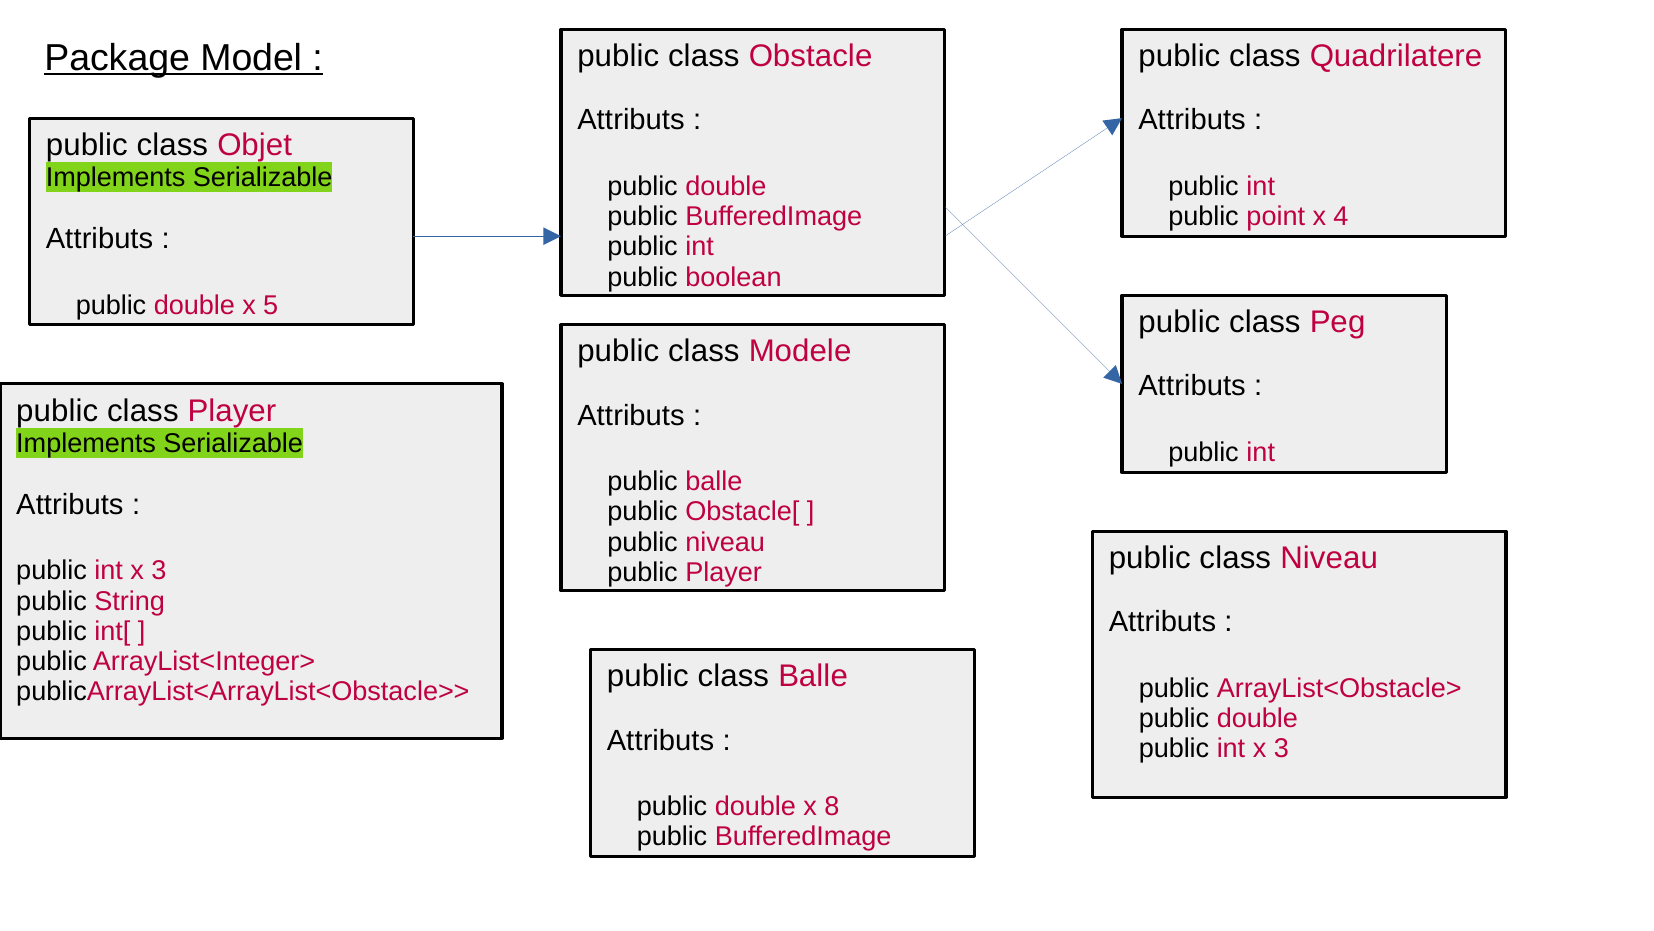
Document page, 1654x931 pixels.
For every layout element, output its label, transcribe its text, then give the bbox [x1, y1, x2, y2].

text_box public class Niveau Attributs : public ArrayList<Obstacle> public double public int x 3 [1092, 531, 1506, 798]
text_box Package Model : [29, 29, 414, 89]
text_box public class Modele Attributs : public balle public Obstacle[ ] public niveau public Player [561, 324, 945, 591]
text_box public class Obstacle Attributs : public double public BufferedImage public int public boolean [561, 29, 945, 296]
text_box public class Quadrilatere Attributs : public int public point x 4 [1122, 29, 1506, 237]
text_box public class Balle Attributs : public double x 8 public BufferedImage [590, 649, 975, 857]
text_box public class Objet Implements Serializable Attributs : public double x 5 [29, 118, 414, 325]
text_box public class Player Implements Serializable Attributs : public int x 3 public String public int[ ] public ArrayList<Integer> publicArrayList<ArrayList<Obstacle>> [0, 383, 503, 739]
text_box public class Peg Attributs : public int [1122, 295, 1447, 473]
